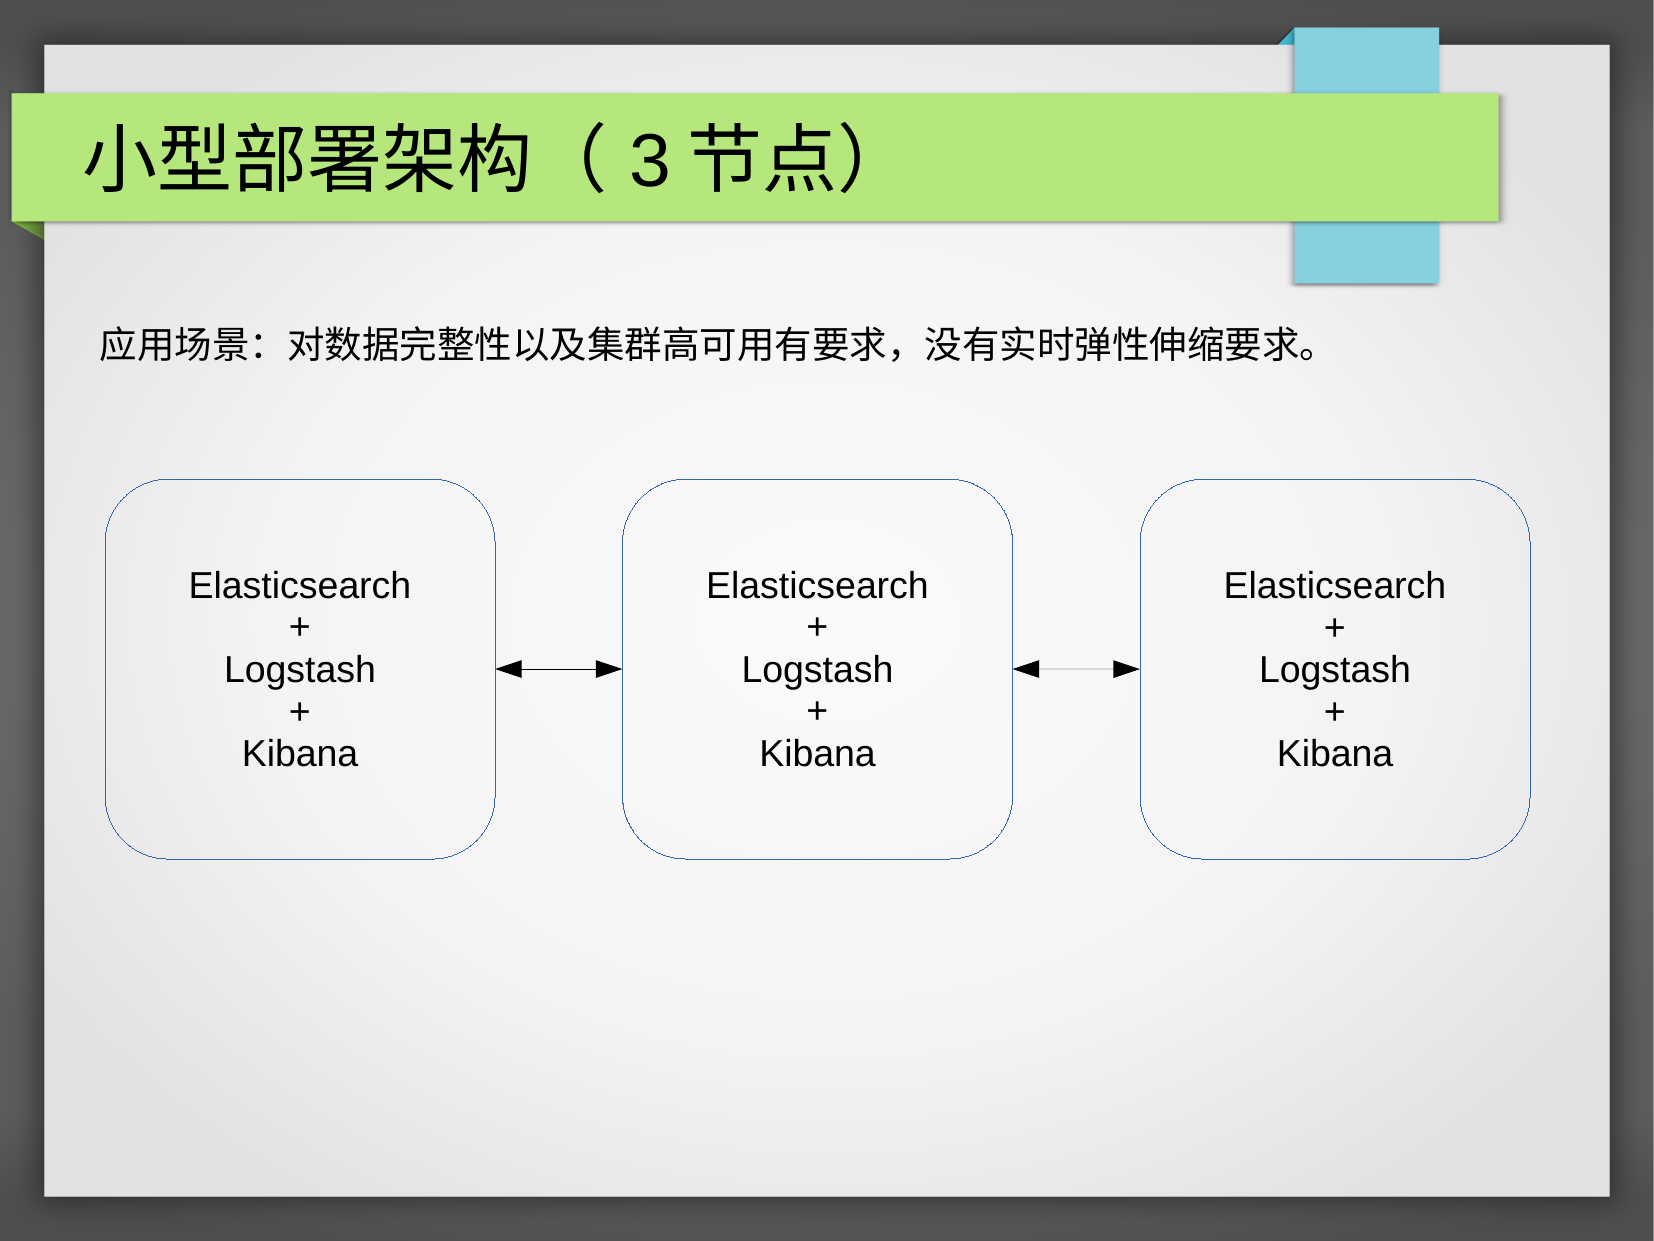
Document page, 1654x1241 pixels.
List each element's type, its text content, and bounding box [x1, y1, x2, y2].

picture [0, 0, 1654, 1241]
text_box Elasticsearch + Logstash + Kibana [1140, 479, 1531, 860]
text_box 应用场景：对数据完整性以及集群高可用有要求，没有实时弹性伸缩要求。 [85, 308, 1540, 379]
text_box Elasticsearch + Logstash + Kibana [622, 479, 1013, 860]
title 小型部署架构（3节点） [82, 94, 1264, 213]
text_box Elasticsearch + Logstash + Kibana [105, 479, 496, 860]
